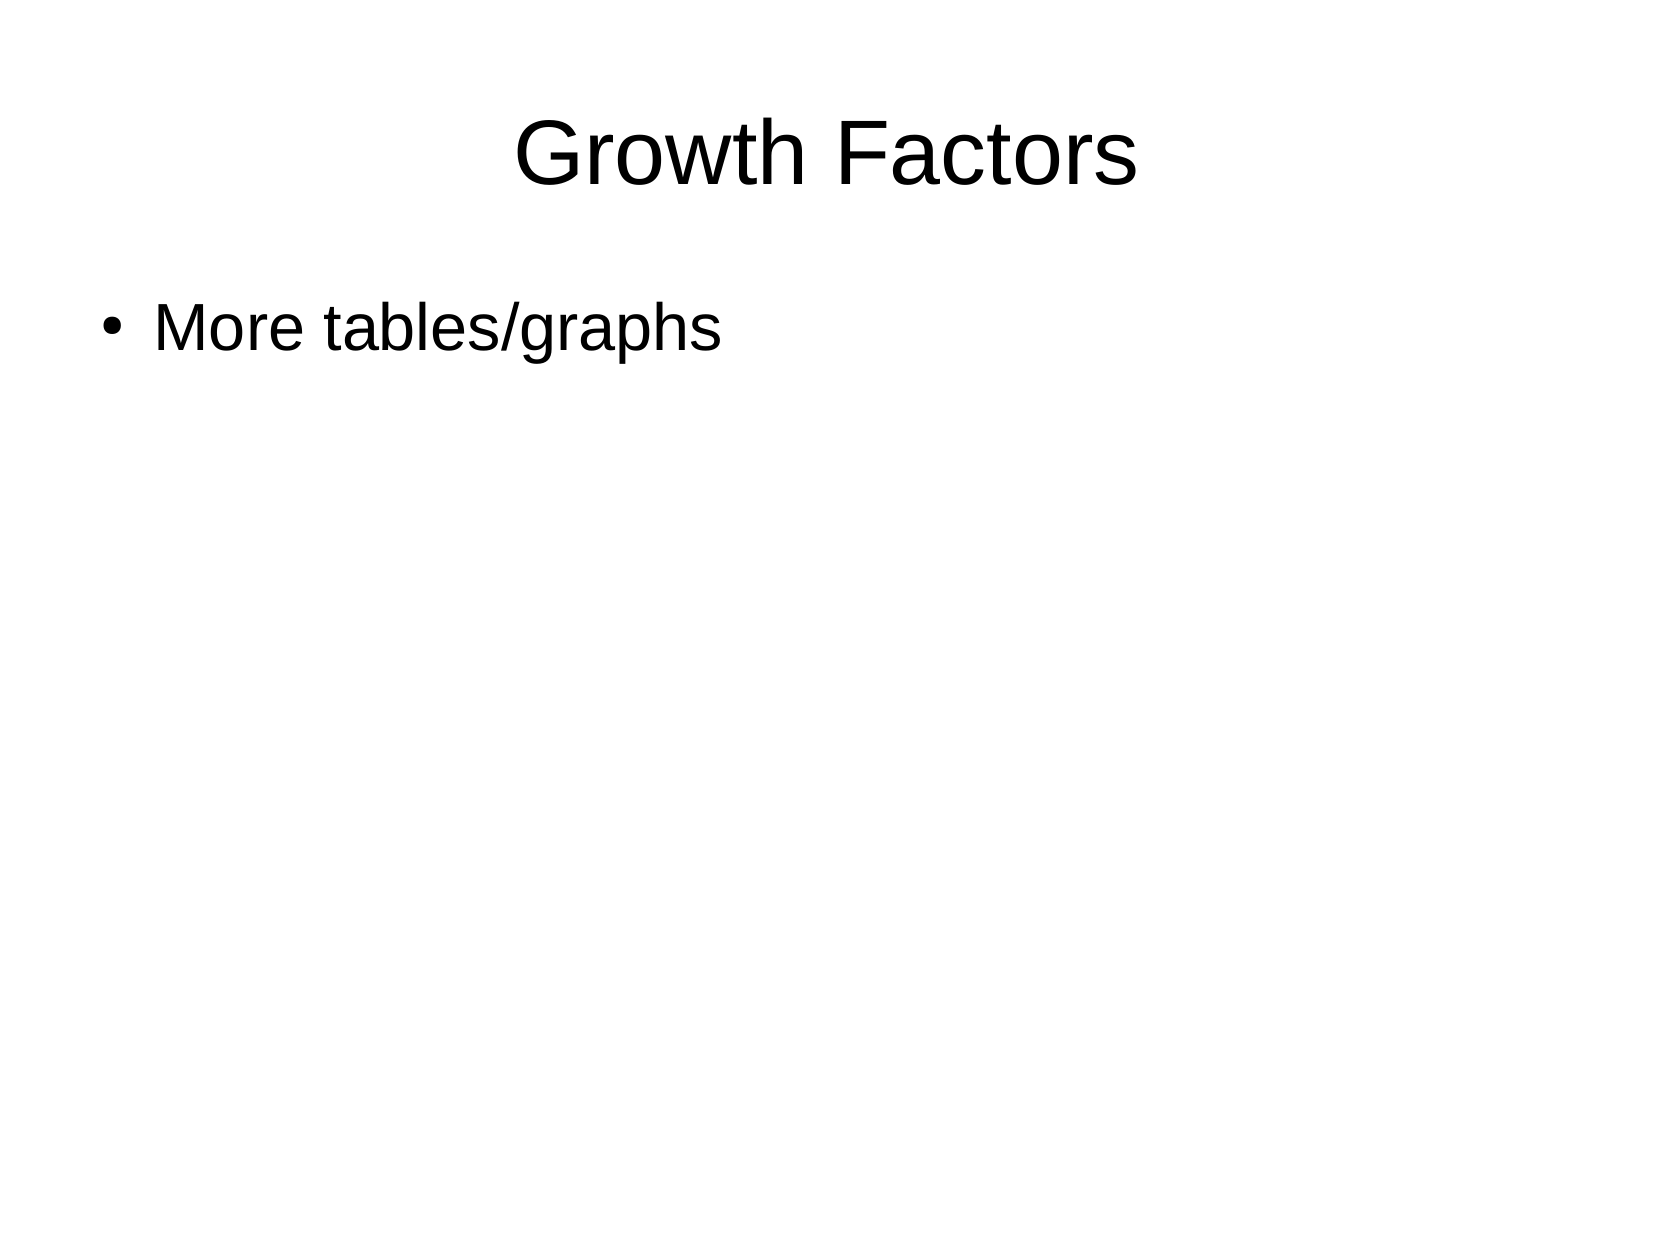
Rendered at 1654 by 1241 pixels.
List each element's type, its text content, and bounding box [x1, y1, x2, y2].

list More tables/graphs [82, 290, 1571, 1010]
title Growth Factors [82, 49, 1571, 257]
